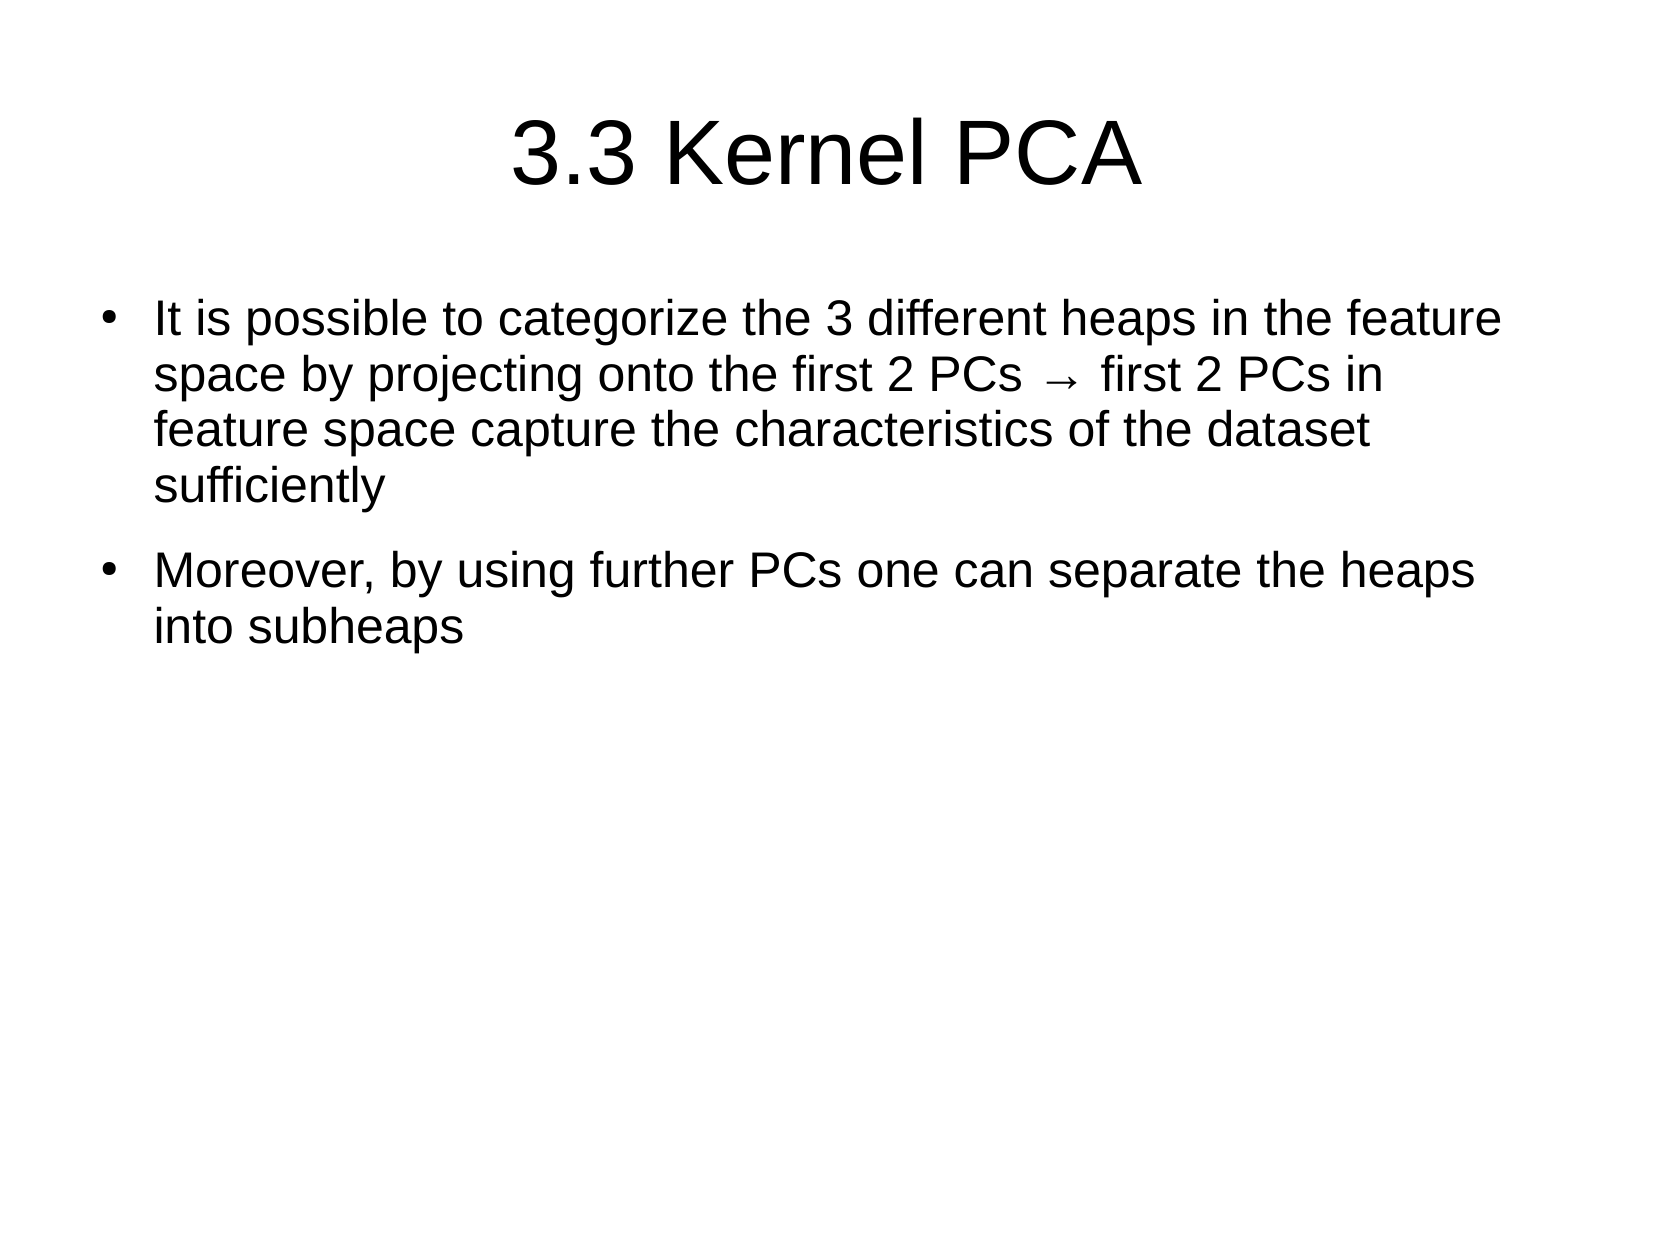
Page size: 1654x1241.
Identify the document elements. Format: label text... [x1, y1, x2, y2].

list It is possible to categorize the 3 different heaps in the feature space by projecting onto the first 2 PCs → first 2 PCs in feature space capture the characteristics of the dataset sufficiently Moreover, by using further PCs one can separate the heaps into subheaps [82, 290, 1538, 1010]
title 3.3 Kernel PCA [82, 49, 1571, 257]
